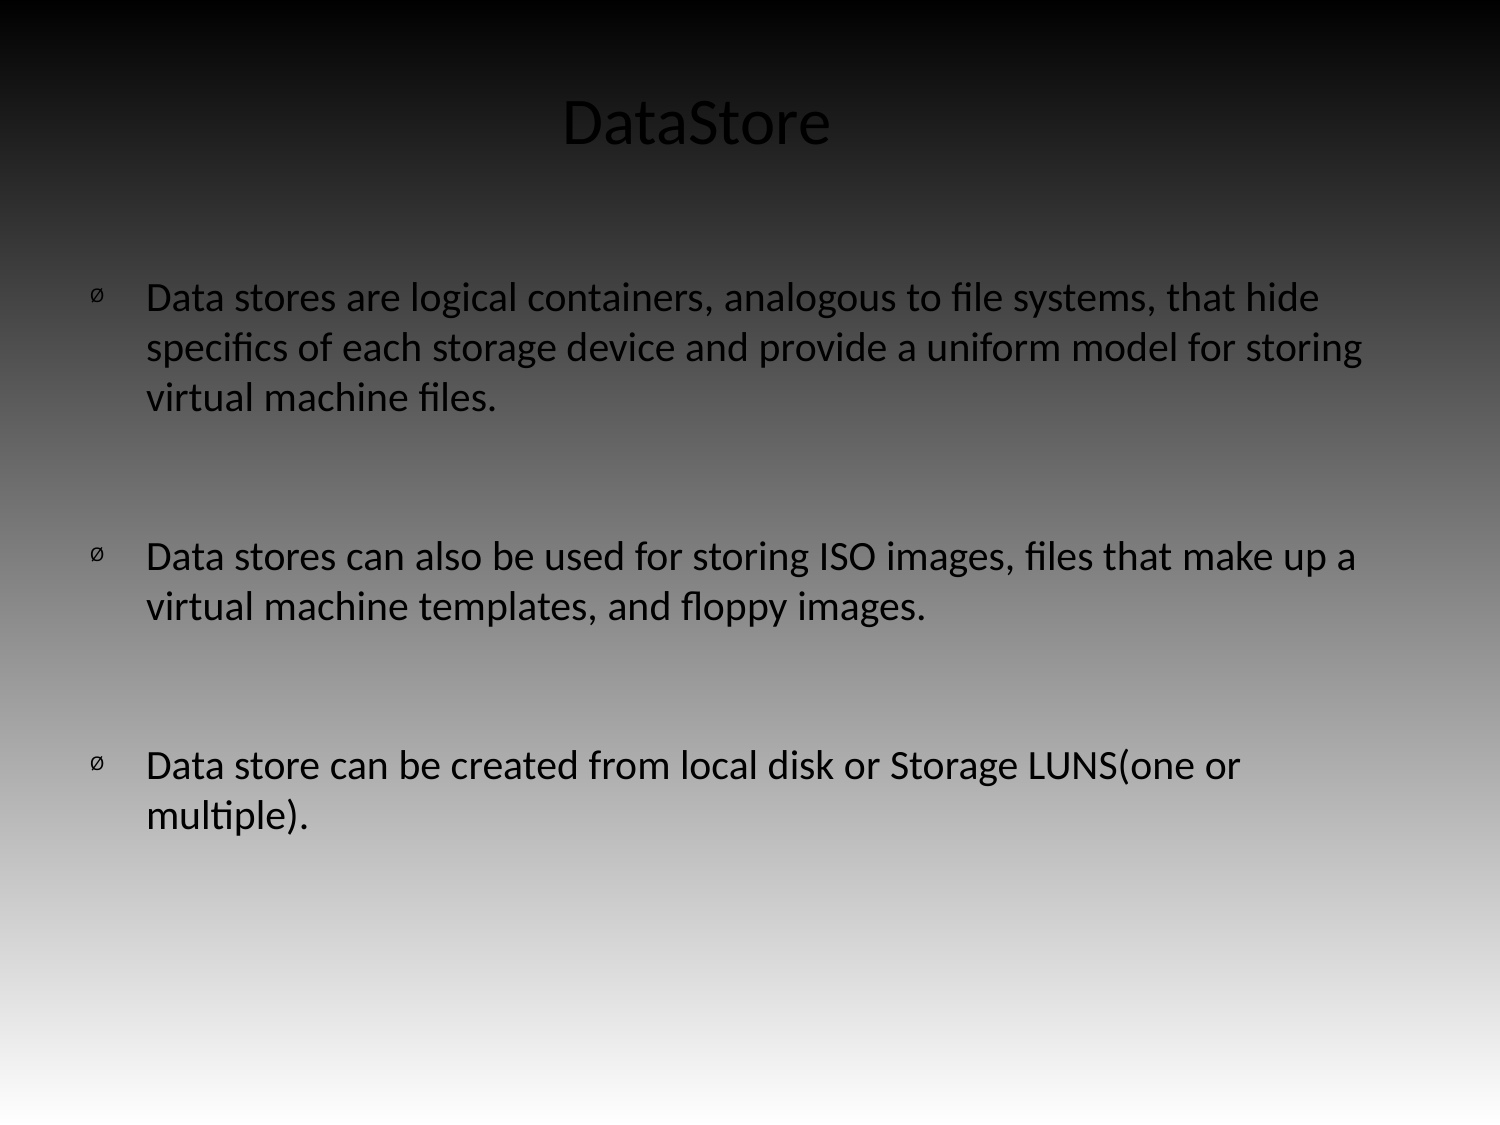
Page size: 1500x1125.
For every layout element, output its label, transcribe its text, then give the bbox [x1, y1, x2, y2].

list Data stores are logical containers, analogous to file systems, that hide specifics of each storage device and provide a uniform model for storing virtual machine files. Data stores can also be used for storing ISO images, files that make up a virtual machine templates, and floppy images. Data store can be created from local disk or Storage LUNS(one or multiple). [75, 262, 1425, 1005]
title DataStore [75, 45, 1425, 233]
